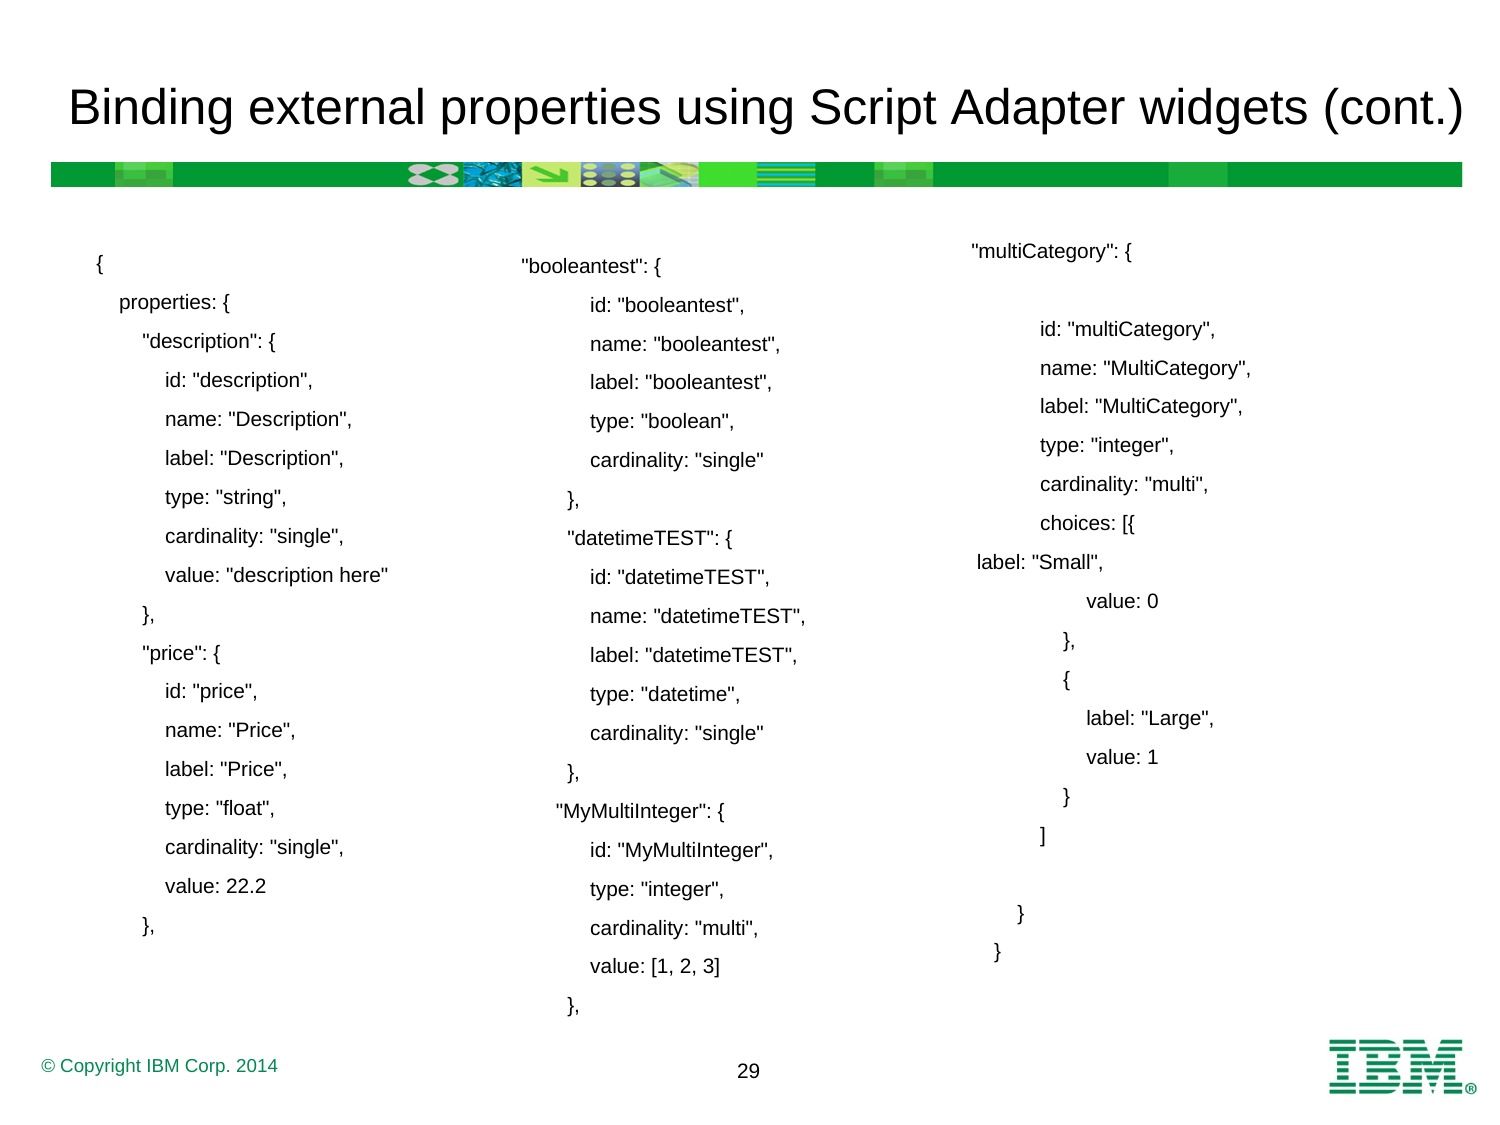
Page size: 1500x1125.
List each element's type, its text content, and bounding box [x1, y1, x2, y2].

list "multiCategory": { id: "multiCategory", name: "MultiCategory", label: "MultiCategory", type: "integer", cardinality: "multi", choices: [{ label: "Small", value: 0 }, { label: "Large", value: 1 } ] } } [900, 230, 1326, 1025]
picture [1327, 1037, 1479, 1096]
list "booleantest": { id: "booleantest", name: "booleantest", label: "booleantest", type: "boolean", cardinality: "single" }, "datetimeTEST": { id: "datetimeTEST", name: "datetimeTEST", label: "datetimeTEST", type: "datetime", cardinality: "single" }, "MyMultiInteger": { id: "MyMultiInteger", type: "integer", cardinality: "multi", value: [1, 2, 3] }, [450, 245, 876, 1057]
title Binding external properties using Script Adapter widgets (cont.) [53, 42, 1486, 171]
picture [50, 161, 1463, 189]
list { properties: { "description": { id: "description", name: "Description", label: "Description", type: "string", cardinality: "single", value: "description here" }, "price": { id: "price", name: "Price", label: "Price", type: "float", cardinality: "single", value: 22.2 }, [24, 243, 451, 1093]
